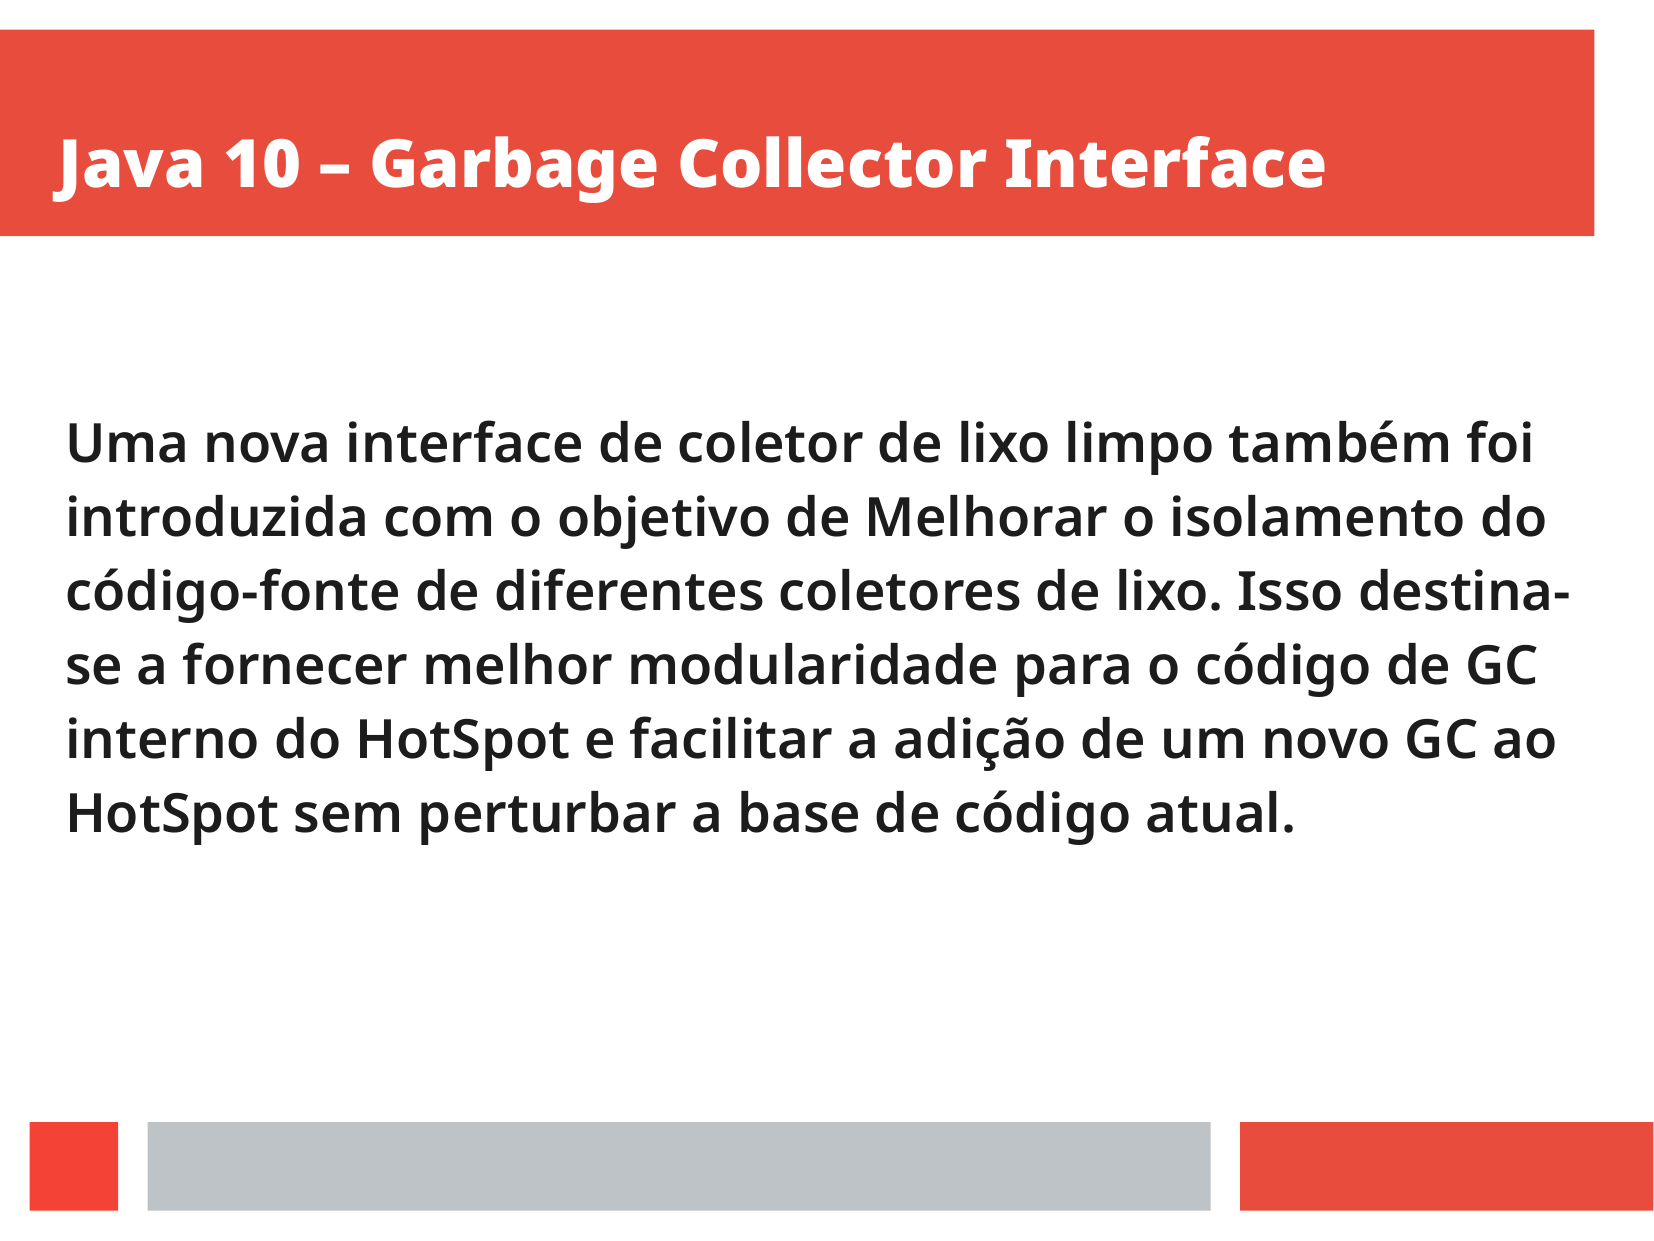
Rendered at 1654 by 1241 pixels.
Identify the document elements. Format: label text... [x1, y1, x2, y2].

list Uma nova interface de coletor de lixo limpo também foi introduzida com o objetivo de Melhorar o isolamento do código-fonte de diferentes coletores de lixo. Isso destina-se a fornecer melhor modularidade para o código de GC interno do HotSpot e facilitar a adição de um novo GC ao HotSpot sem perturbar a base de código atual. [64, 307, 1630, 1075]
title Java 10 – Garbage Collector Interface [59, 59, 1595, 207]
